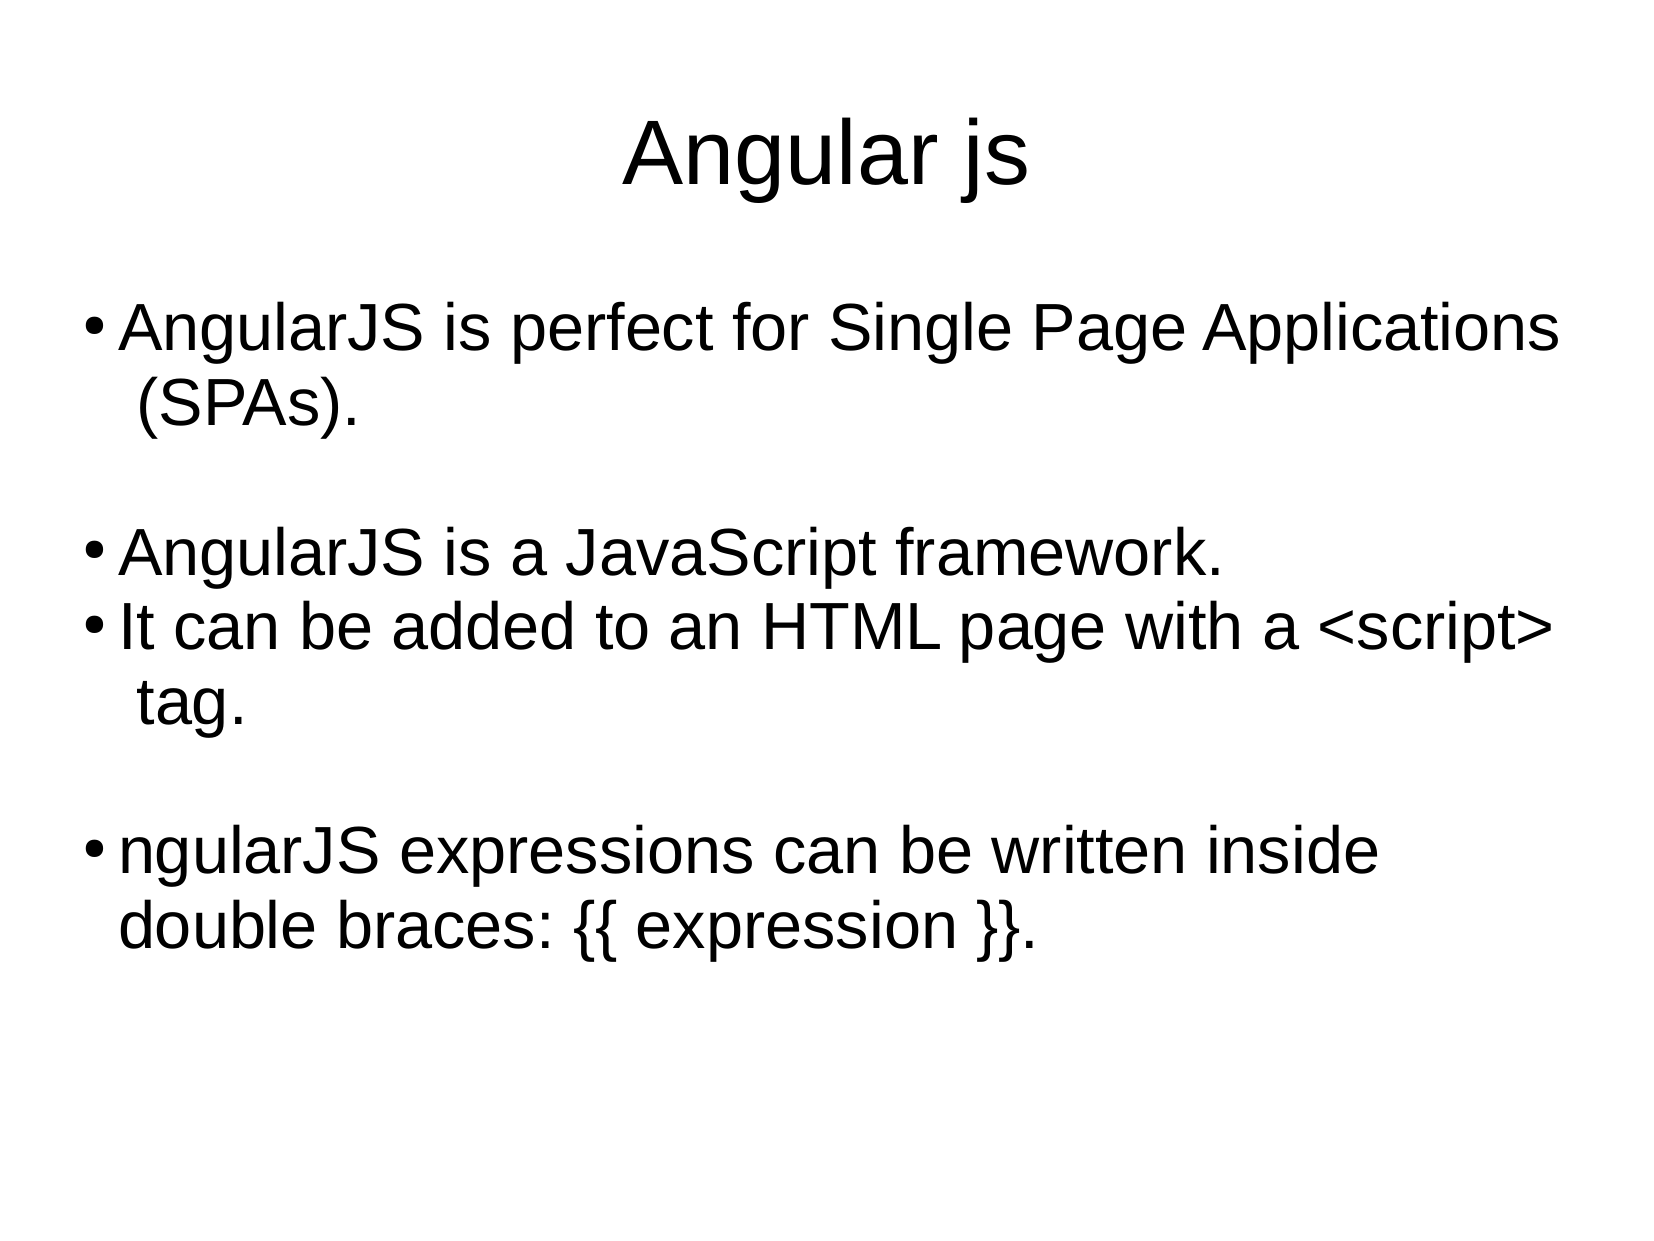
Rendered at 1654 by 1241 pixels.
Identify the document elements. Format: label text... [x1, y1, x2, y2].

subtitle AngularJS is perfect for Single Page Applications (SPAs). AngularJS is a JavaScript framework. It can be added to an HTML page with a <script> tag. ngularJS expressions can be written inside double braces: {{ expression }}. [82, 290, 1571, 1010]
title Angular js [82, 49, 1571, 257]
